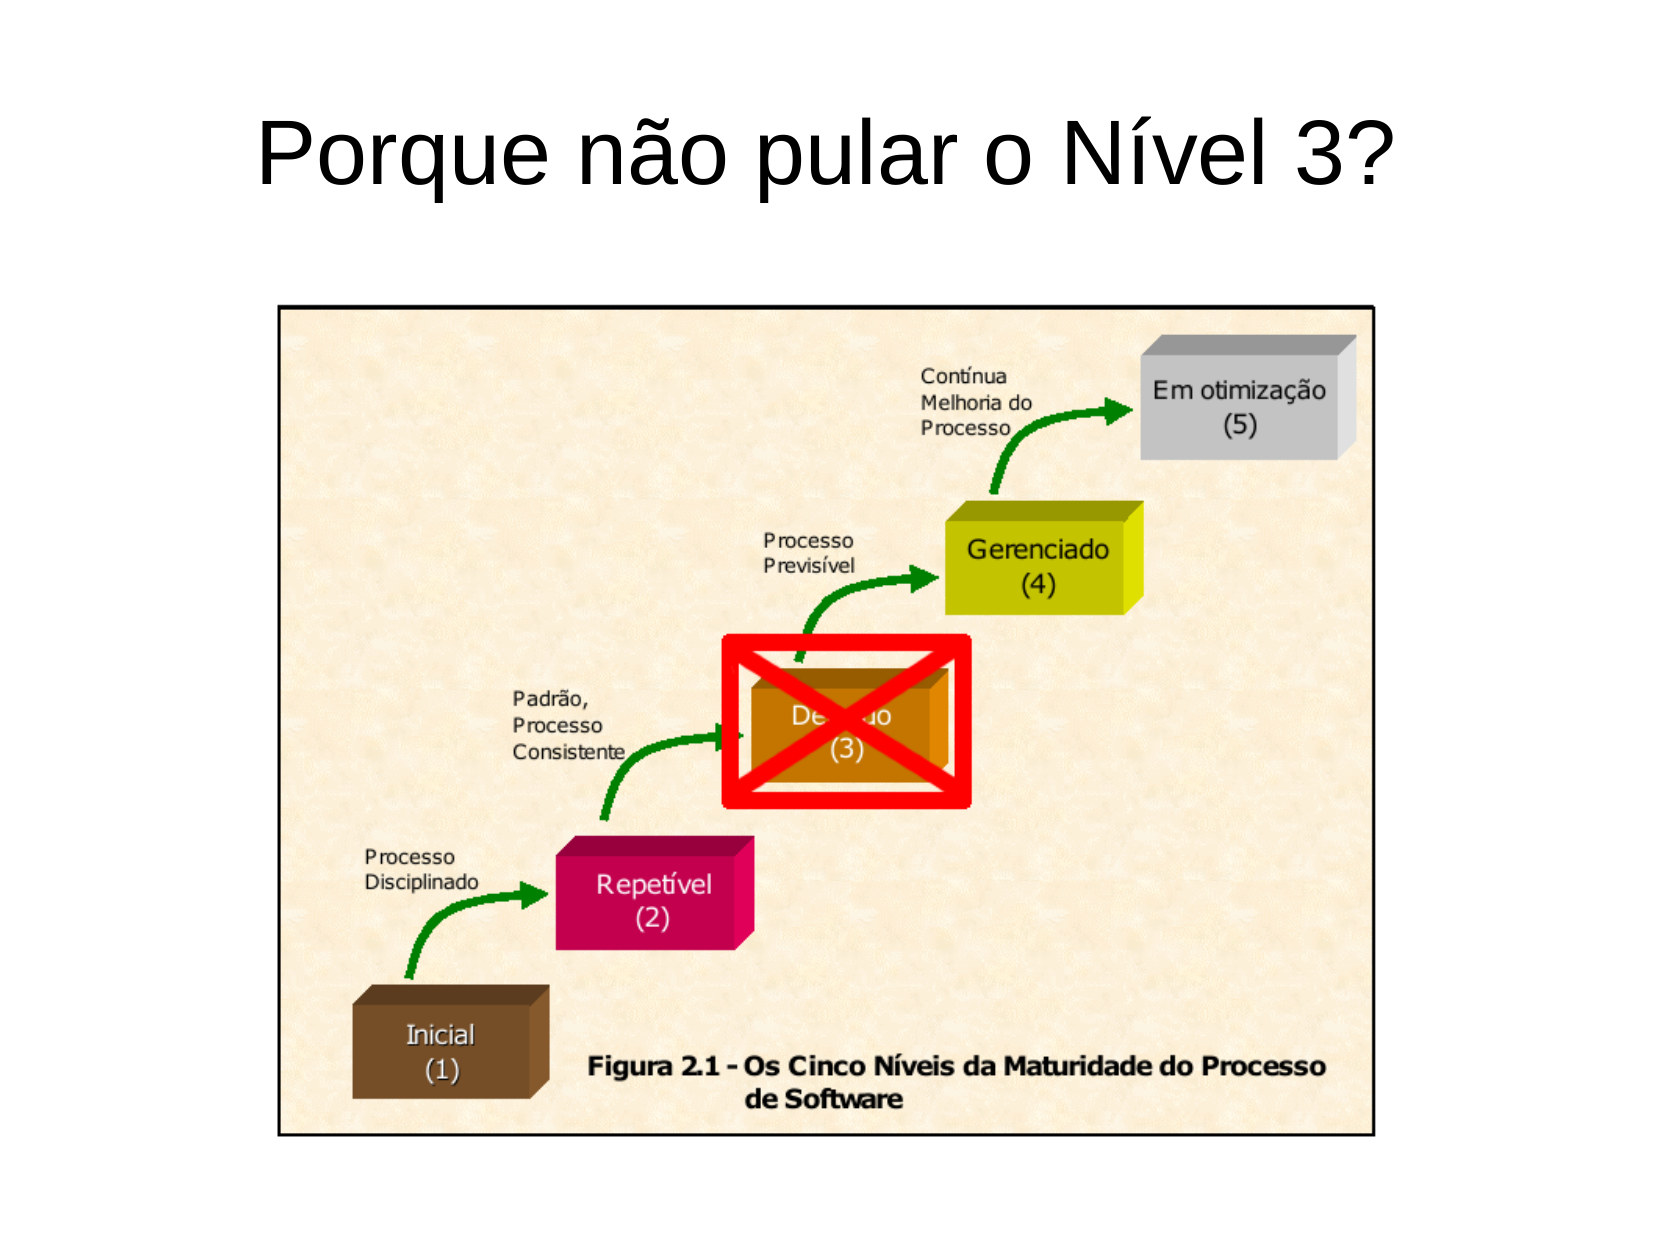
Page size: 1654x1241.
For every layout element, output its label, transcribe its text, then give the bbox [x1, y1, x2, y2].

title Porque não pular o Nível 3? [82, 49, 1571, 257]
picture [270, 299, 1388, 1143]
